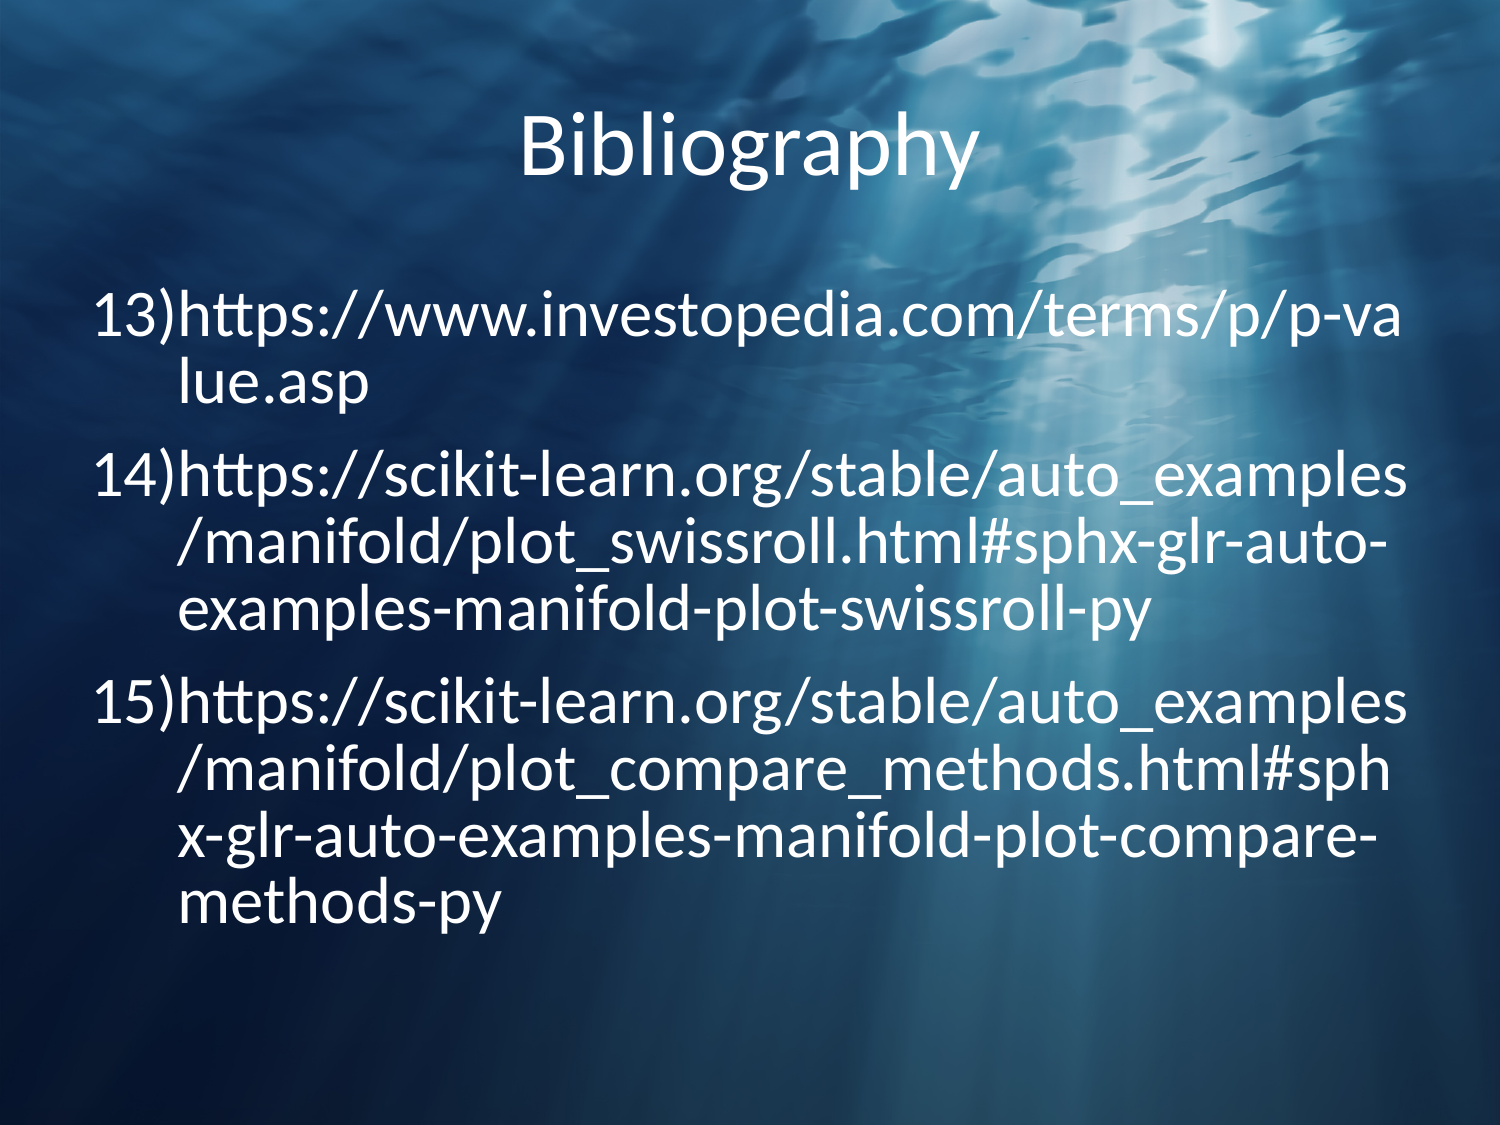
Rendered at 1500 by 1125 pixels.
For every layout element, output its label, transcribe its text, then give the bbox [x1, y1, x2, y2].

picture [0, 0, 1500, 1125]
list https://www.investopedia.com/terms/p/p-value.asp https://scikit-learn.org/stable/auto_examples/manifold/plot_swissroll.html#sphx-glr-auto-examples-manifold-plot-swissroll-py https://scikit-learn.org/stable/auto_examples/manifold/plot_compare_methods.html#sphx-glr-auto-examples-manifold-plot-compare-methods-py [75, 262, 1425, 1005]
title Bibliography [75, 45, 1425, 233]
